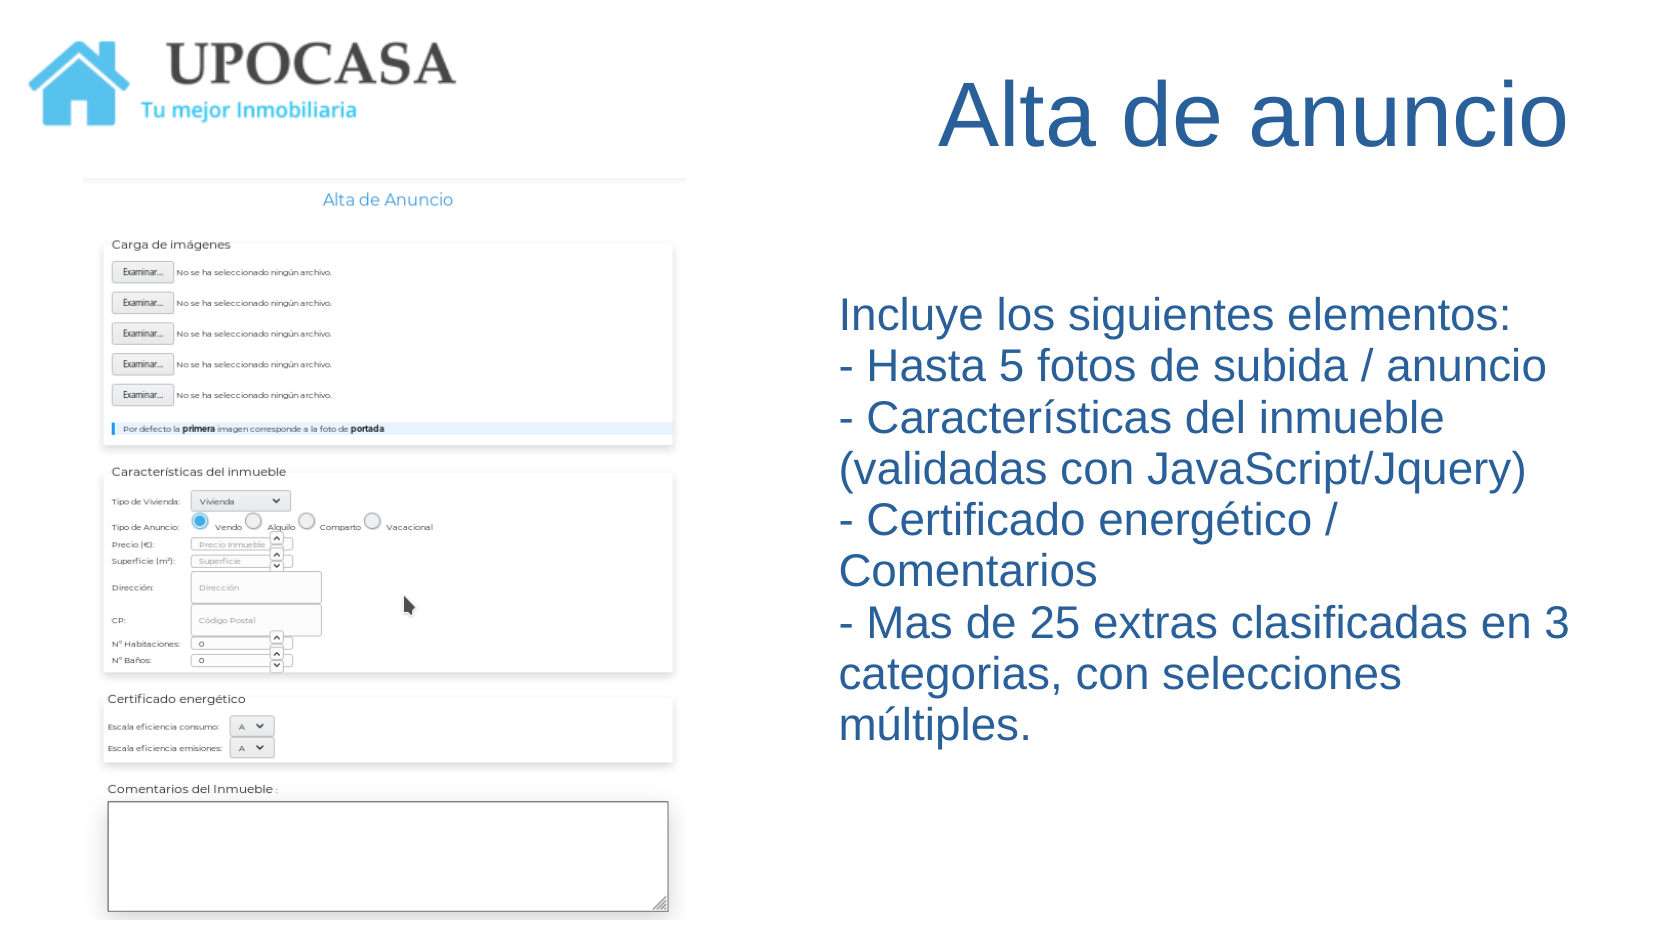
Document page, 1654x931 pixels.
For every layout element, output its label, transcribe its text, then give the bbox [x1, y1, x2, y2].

picture [0, 0, 508, 160]
picture [83, 177, 686, 920]
title Incluye los siguientes elementos: - Hasta 5 fotos de subida / anuncio - Características del inmueble (validadas con JavaScript/Jquery) - Certificado energético / Comentarios - Mas de 25 extras clasificadas en 3 categorias, con selecciones múltiples. [838, 200, 1606, 839]
title Alta de anuncio [82, 37, 1571, 193]
